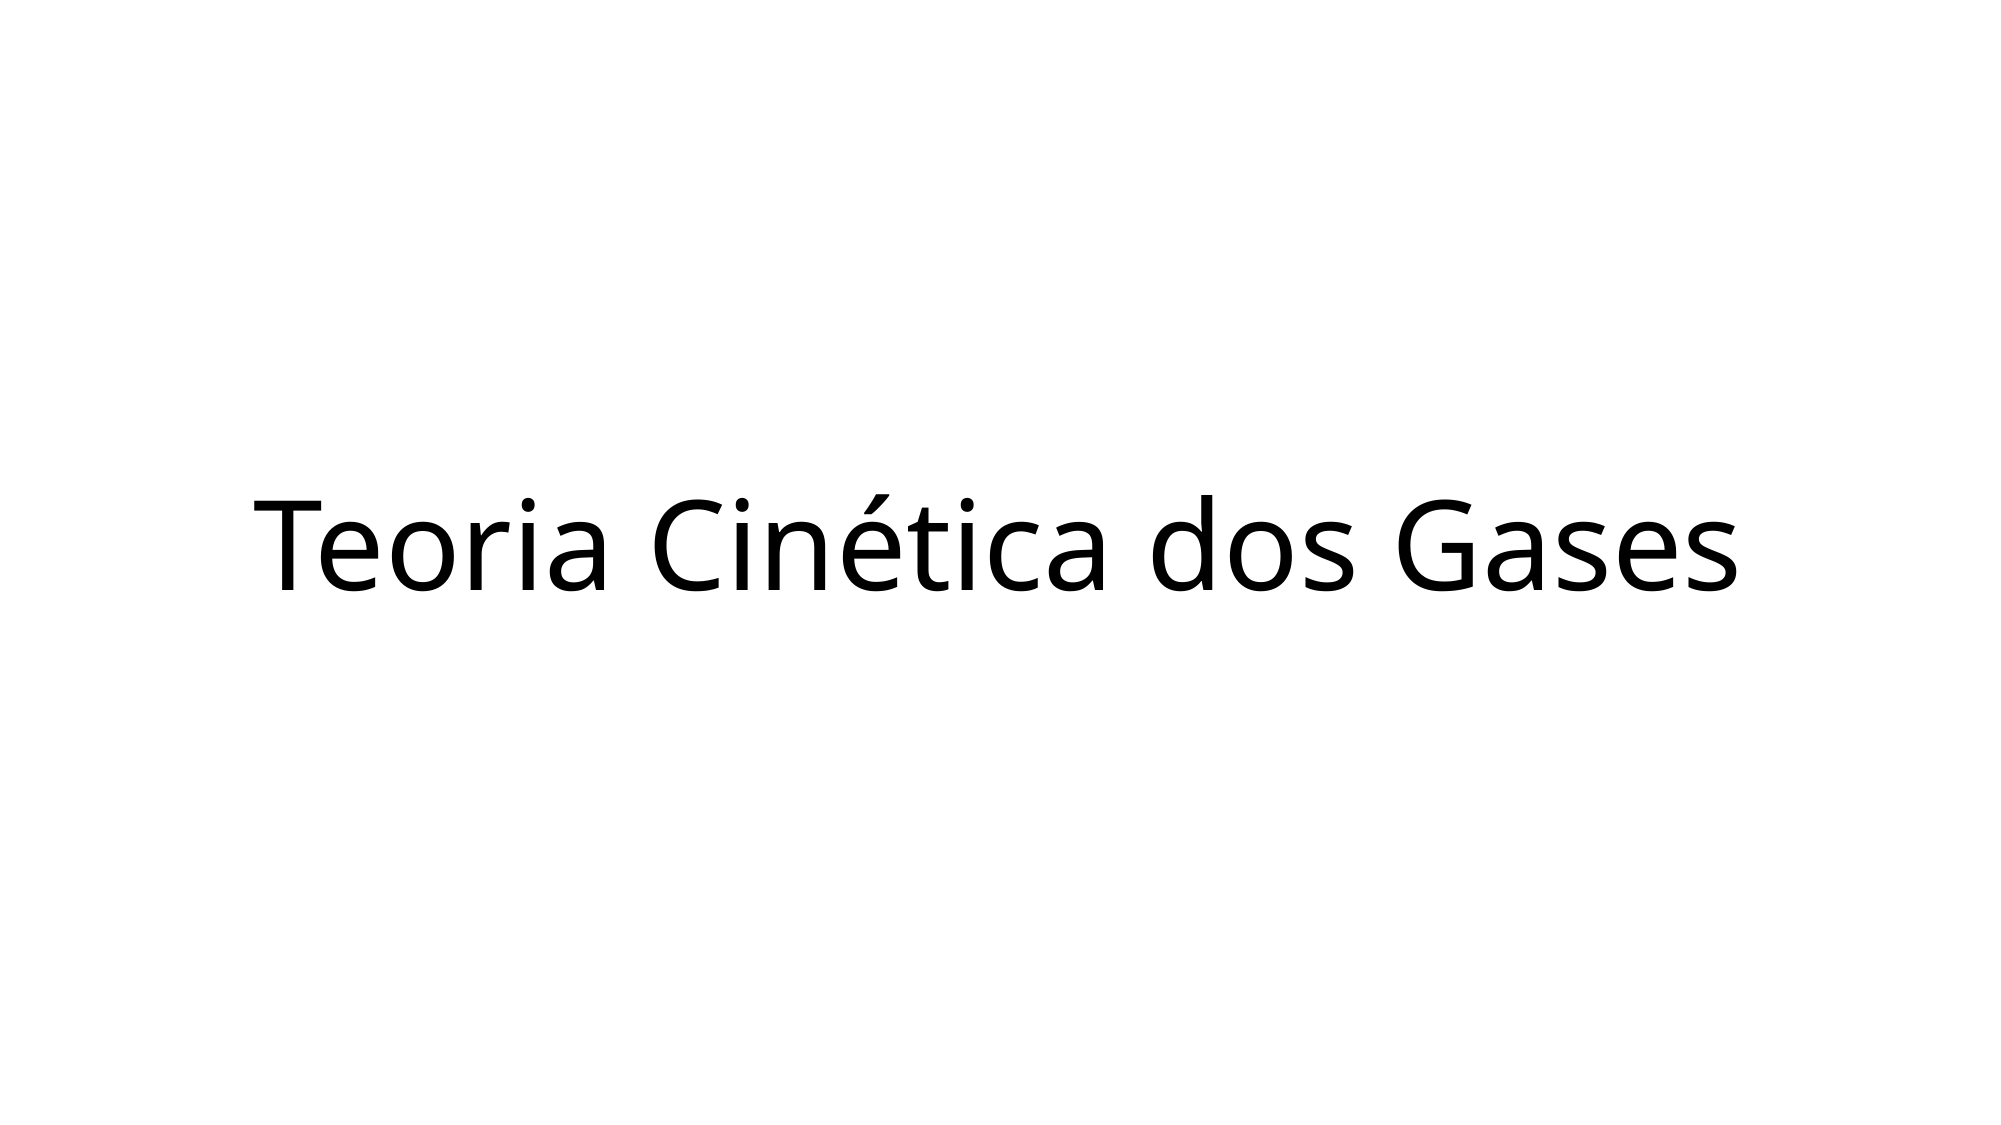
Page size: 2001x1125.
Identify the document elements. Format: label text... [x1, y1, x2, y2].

title Teoria Cinética dos Gases [167, 448, 1831, 623]
